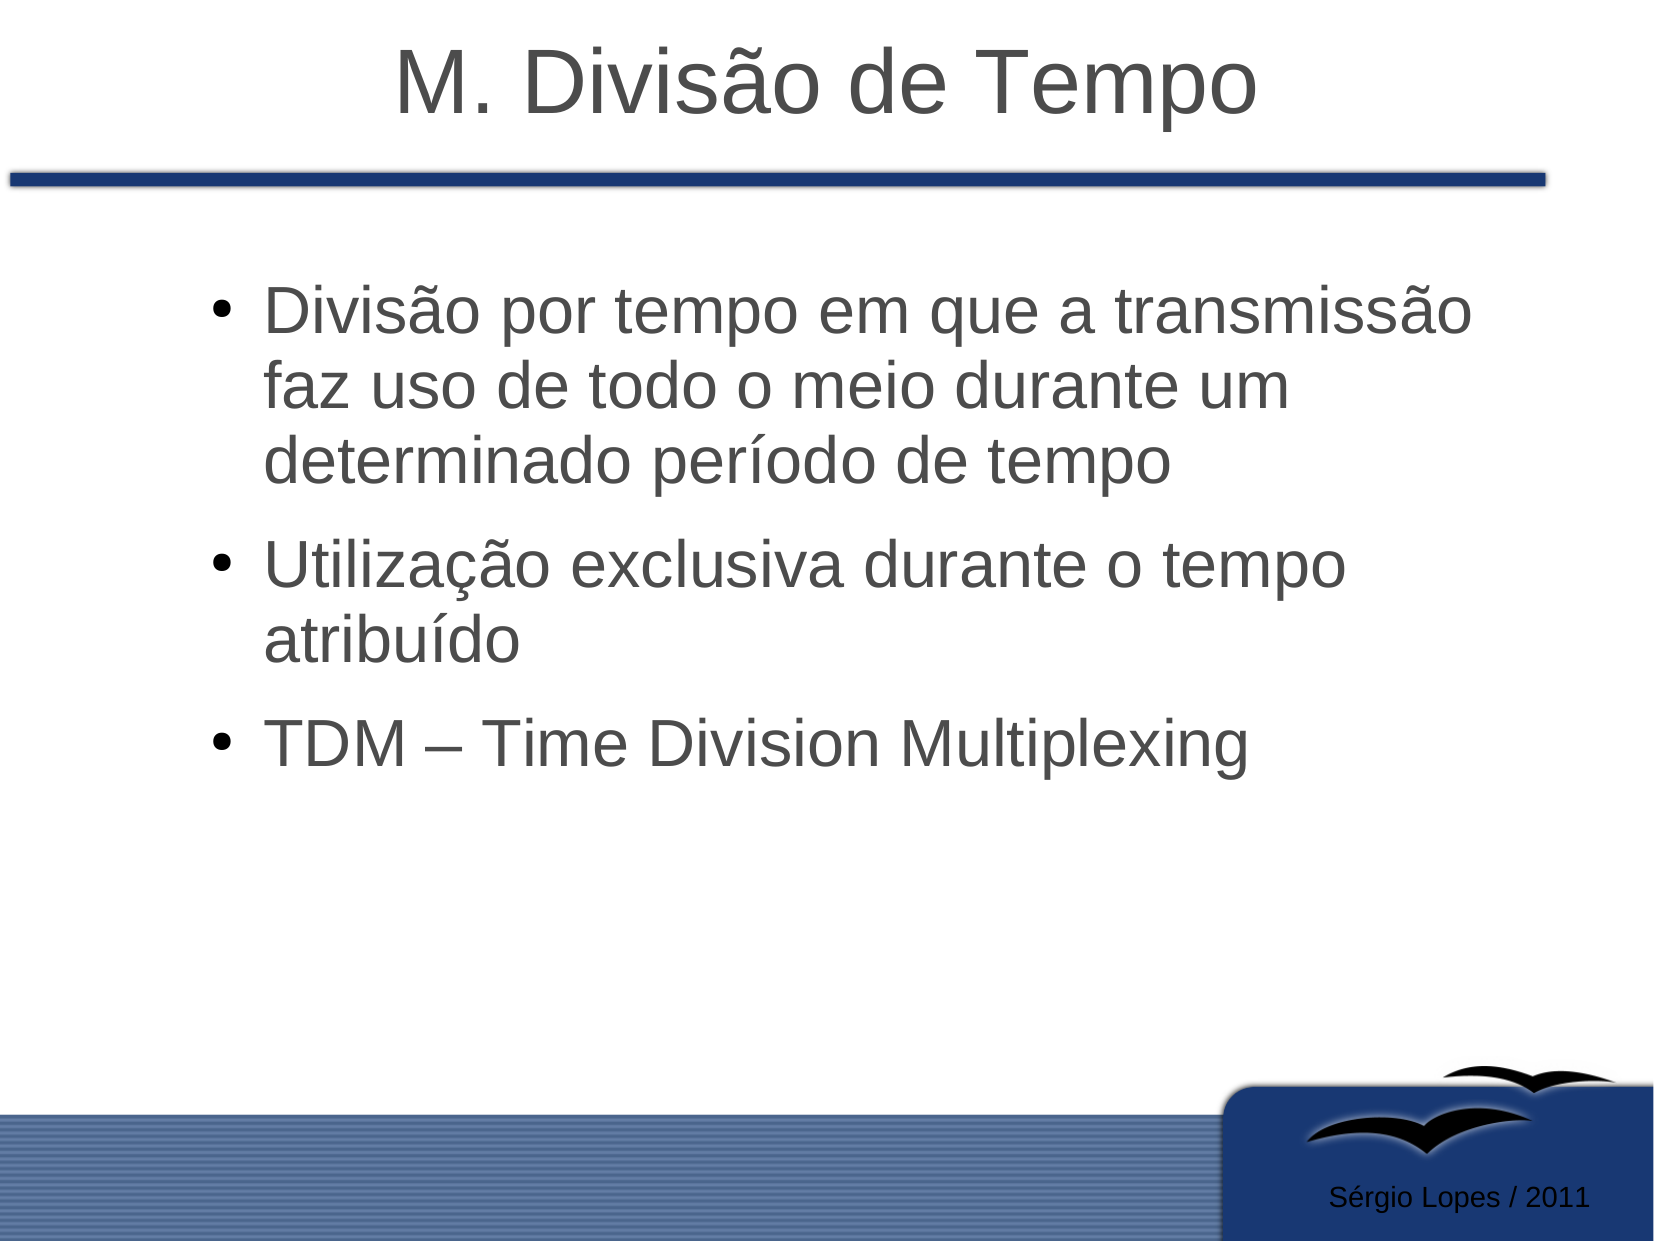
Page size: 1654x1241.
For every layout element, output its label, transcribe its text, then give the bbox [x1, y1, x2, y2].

picture [0, 0, 1654, 1241]
list Divisão por tempo em que a transmissão faz uso de todo o meio durante um determinado período de tempo Utilização exclusiva durante o tempo atribuído TDM – Time Division Multiplexing [121, 273, 1534, 1056]
text_box Sérgio Lopes / 2011 [1328, 1181, 1588, 1214]
title M. Divisão de Tempo [121, 0, 1534, 164]
